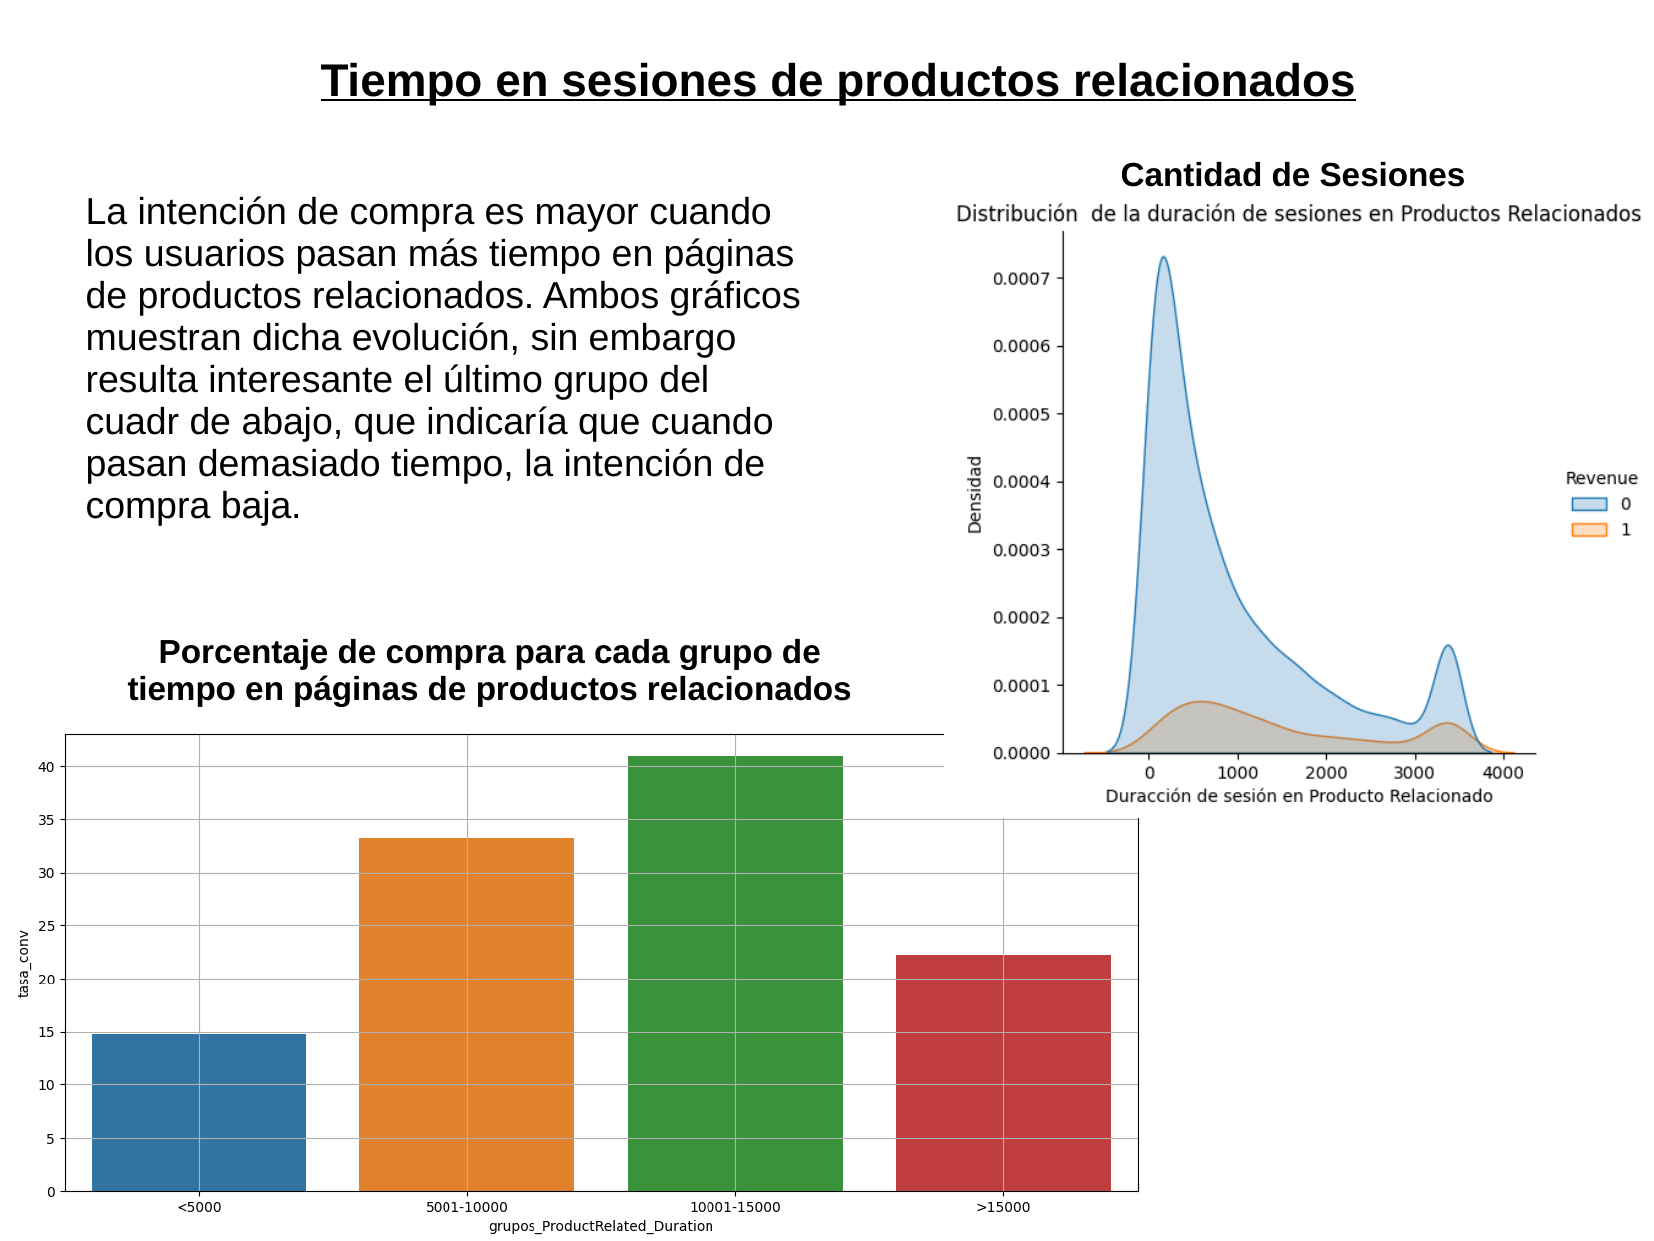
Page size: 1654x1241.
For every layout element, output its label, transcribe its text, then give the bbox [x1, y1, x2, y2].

text_box La intención de compra es mayor cuando los usuarios pasan más tiempo en páginas de productos relacionados. Ambos gráficos muestran dicha evolución, sin embargo resulta interesante el último grupo del cuadr de abajo, que indicaría que cuando pasan demasiado tiempo, la intención de compra baja. [70, 183, 827, 660]
text_box Porcentaje de compra para cada grupo de tiempo en páginas de productos relacionados [94, 625, 886, 715]
text_box Cantidad de Sesiones [897, 148, 1654, 201]
picture [8, 192, 1654, 1241]
text_box Tiempo en sesiones de productos relacionados [59, 47, 1619, 114]
